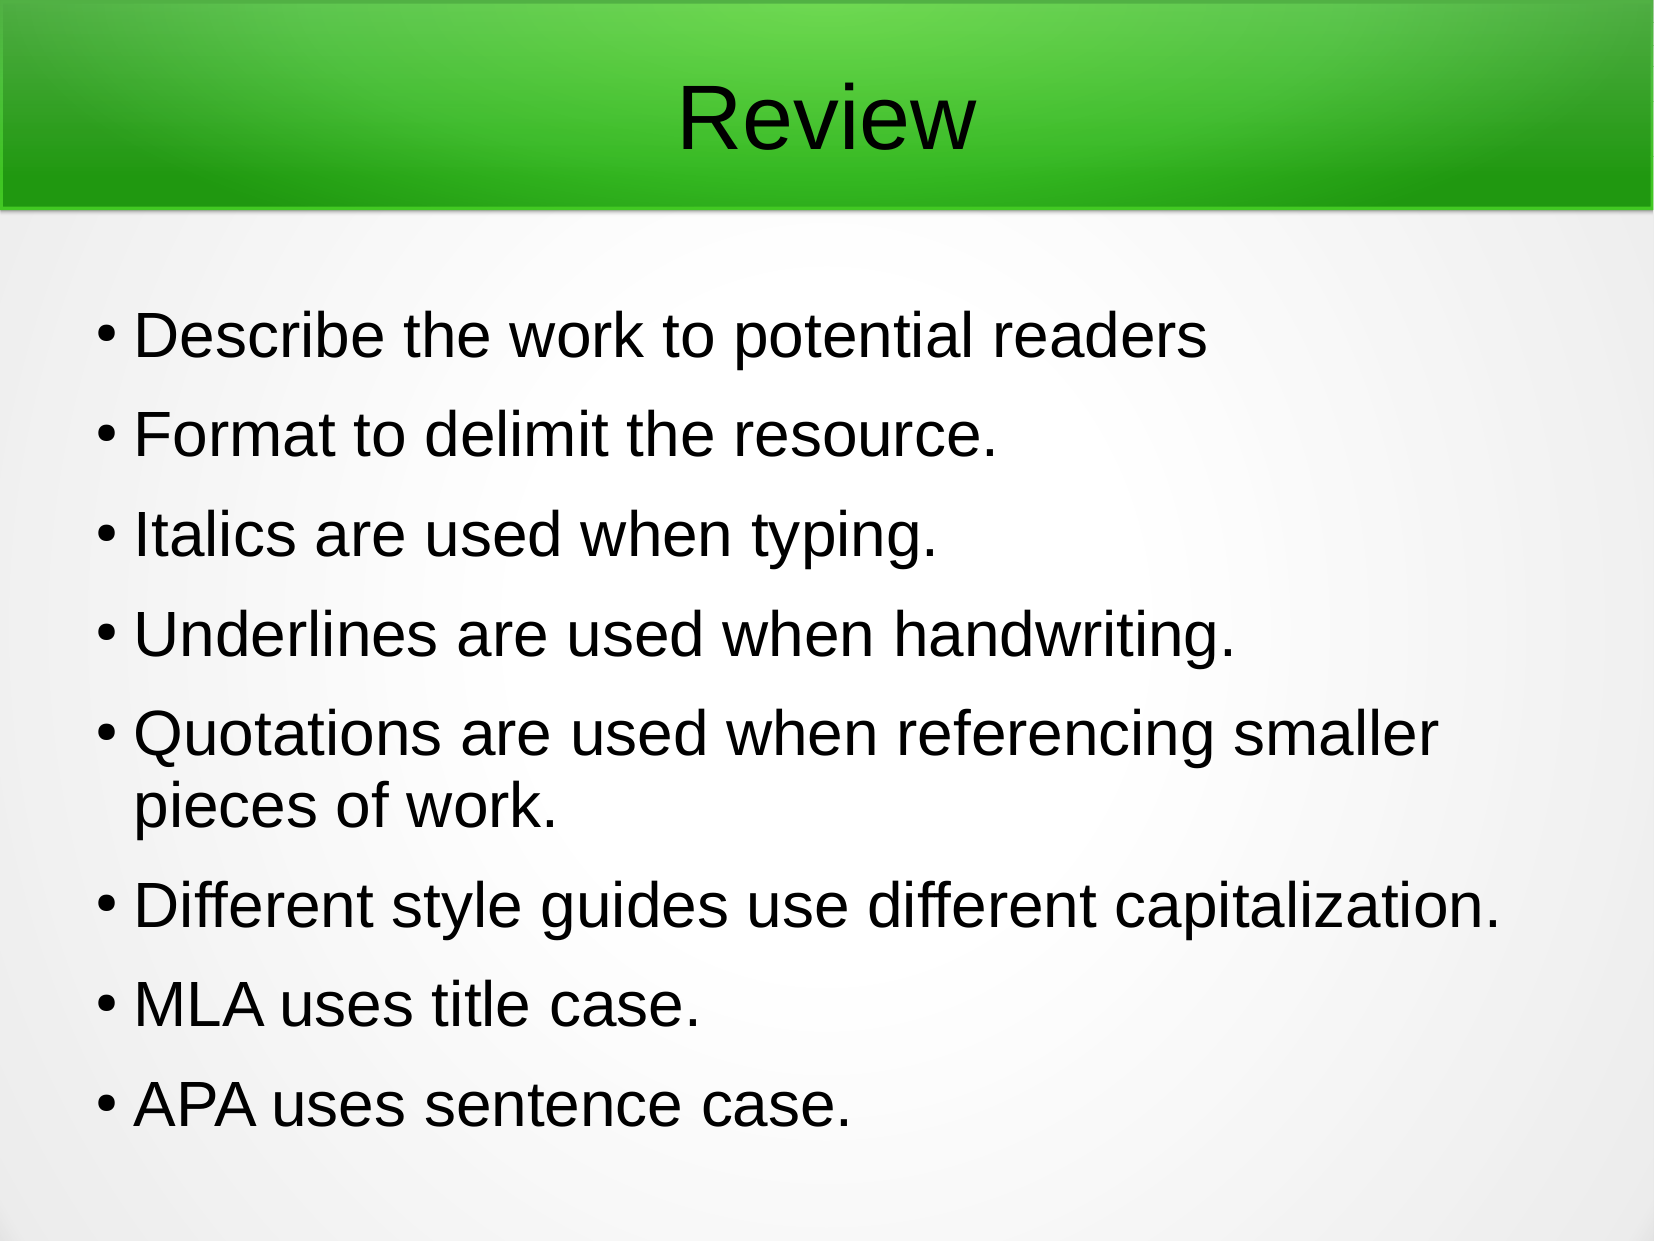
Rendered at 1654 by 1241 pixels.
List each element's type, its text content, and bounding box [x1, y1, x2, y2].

title Review [82, 47, 1571, 189]
list Describe the work to potential readers Format to delimit the resource. Italics are used when typing. Underlines are used when handwriting. Quotations are used when referencing smaller pieces of work. Different style guides use different capitalization. MLA uses title case. APA uses sentence case. [82, 299, 1571, 1156]
